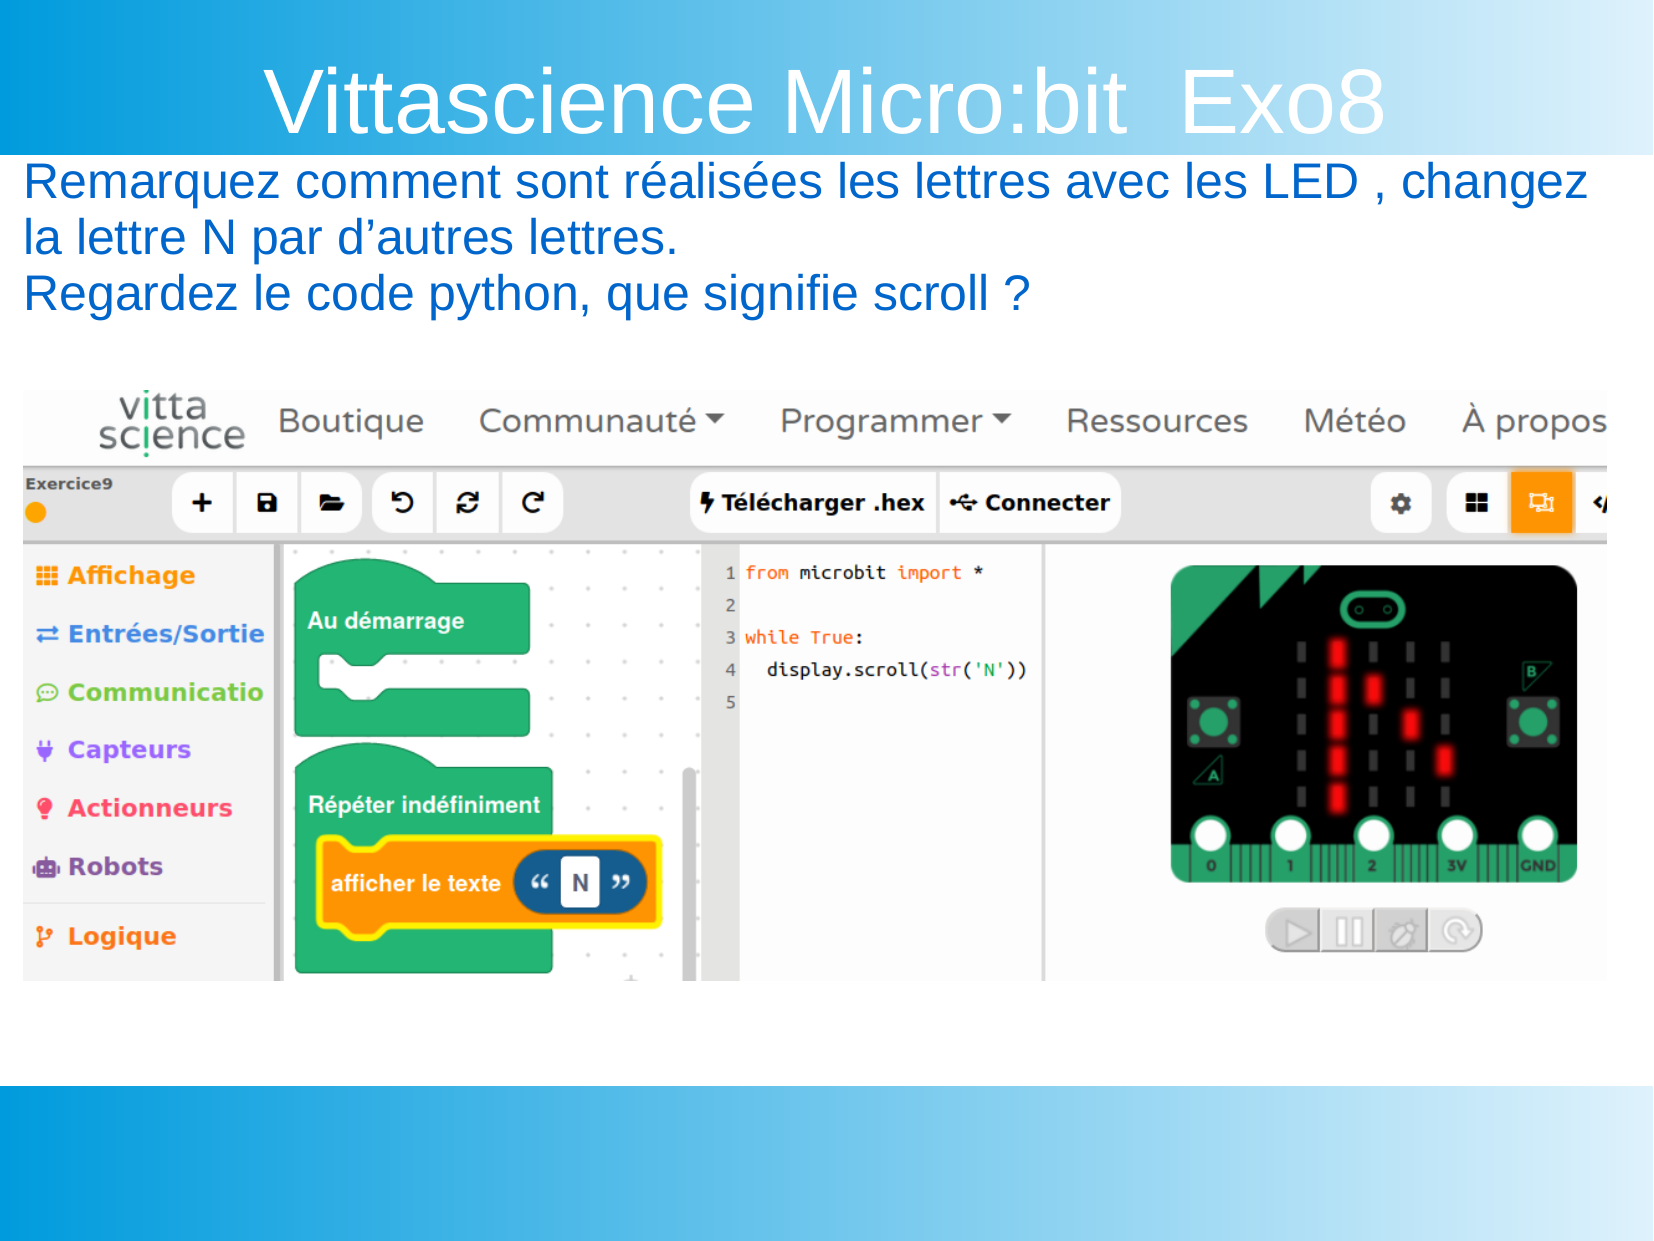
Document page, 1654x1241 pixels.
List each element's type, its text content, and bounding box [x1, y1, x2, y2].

picture [23, 390, 1607, 981]
title Vittascience Micro:bit Exo8 [82, 49, 1571, 153]
list Remarquez comment sont réalisées les lettres avec les LED , changez la lettre N par d’autres lettres. Regardez le code python, que signifie scroll ? [23, 153, 1619, 336]
